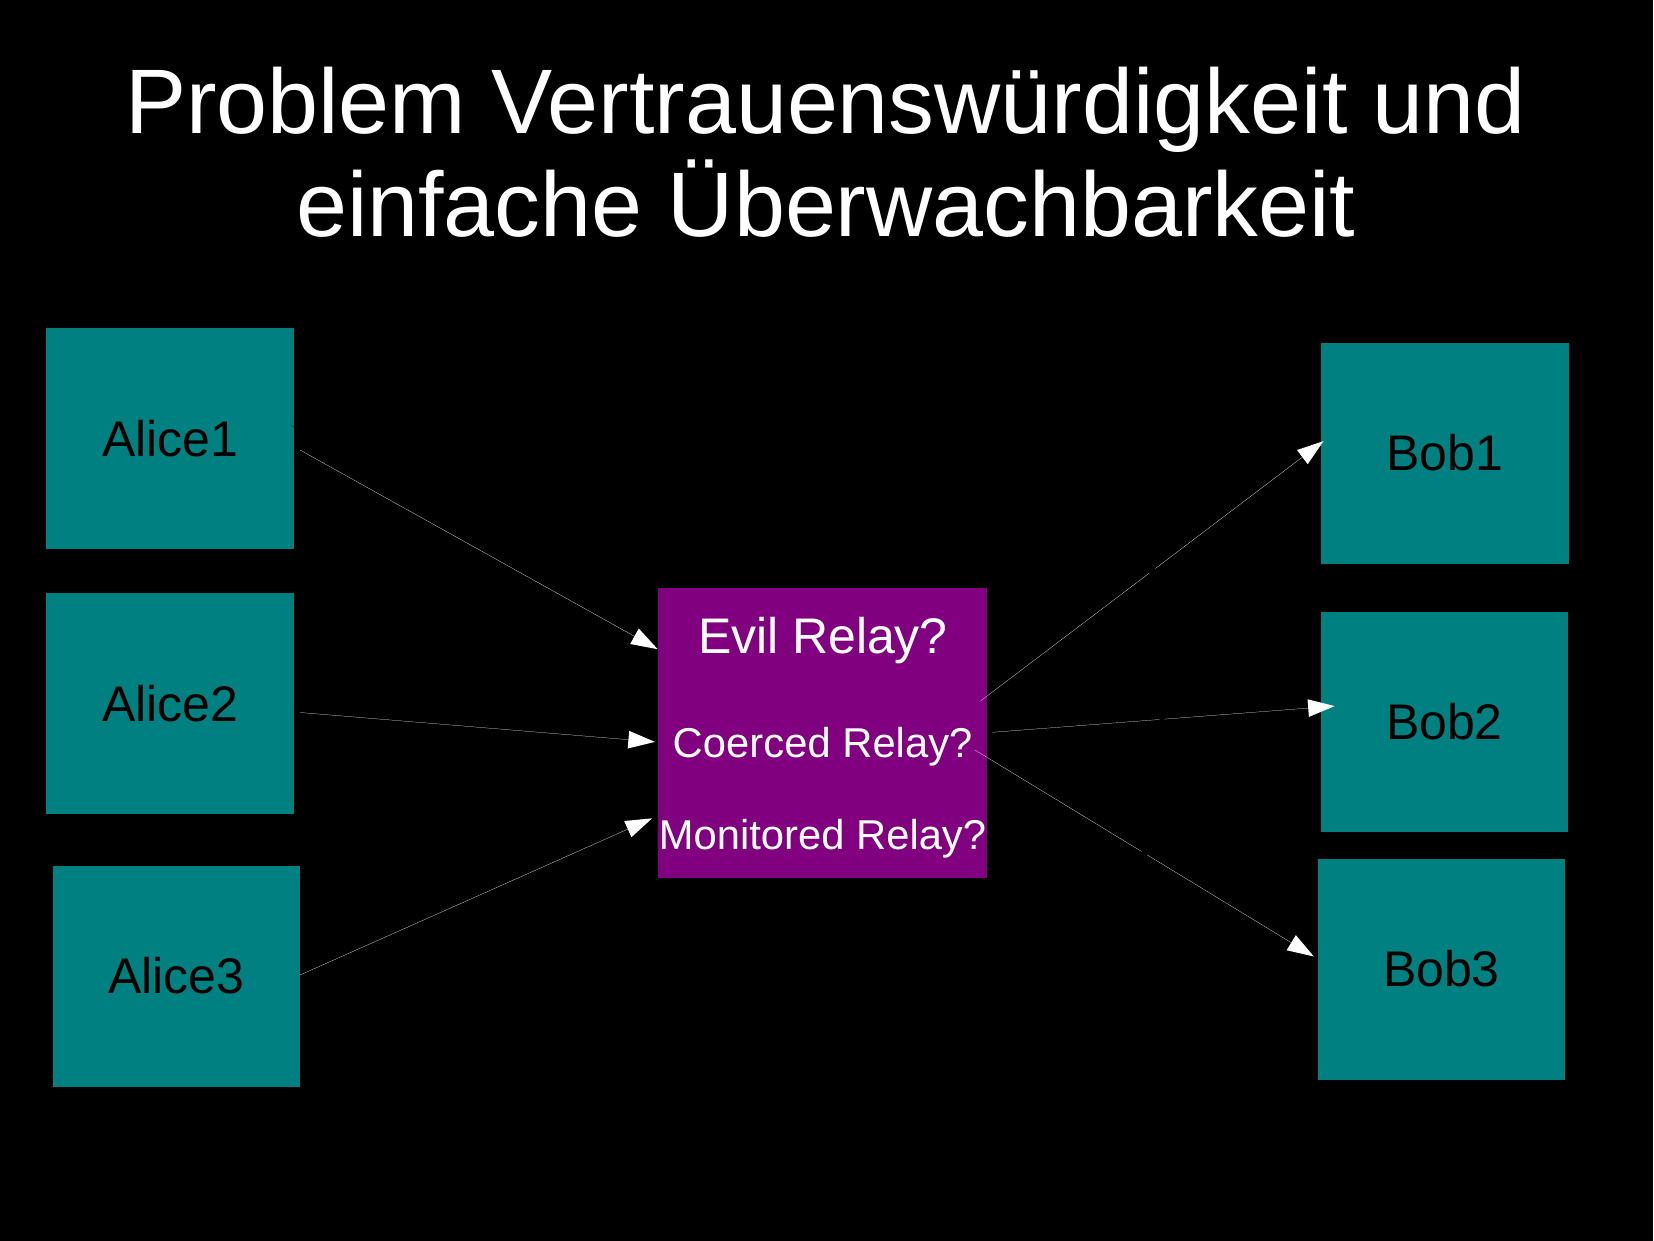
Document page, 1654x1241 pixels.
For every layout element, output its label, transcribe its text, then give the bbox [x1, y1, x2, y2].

text_box Evil Relay? Coerced Relay? Monitored Relay? [657, 587, 988, 879]
text_box Alice2 [45, 592, 295, 815]
text_box Bob1 [1320, 342, 1570, 565]
text_box Alice1 [45, 327, 295, 550]
text_box Bob2 [1320, 611, 1569, 833]
text_box Alice3 [52, 865, 301, 1088]
title Problem Vertrauenswürdigkeit und einfache Überwachbarkeit [82, 49, 1571, 257]
text_box Bob3 [1317, 858, 1566, 1081]
